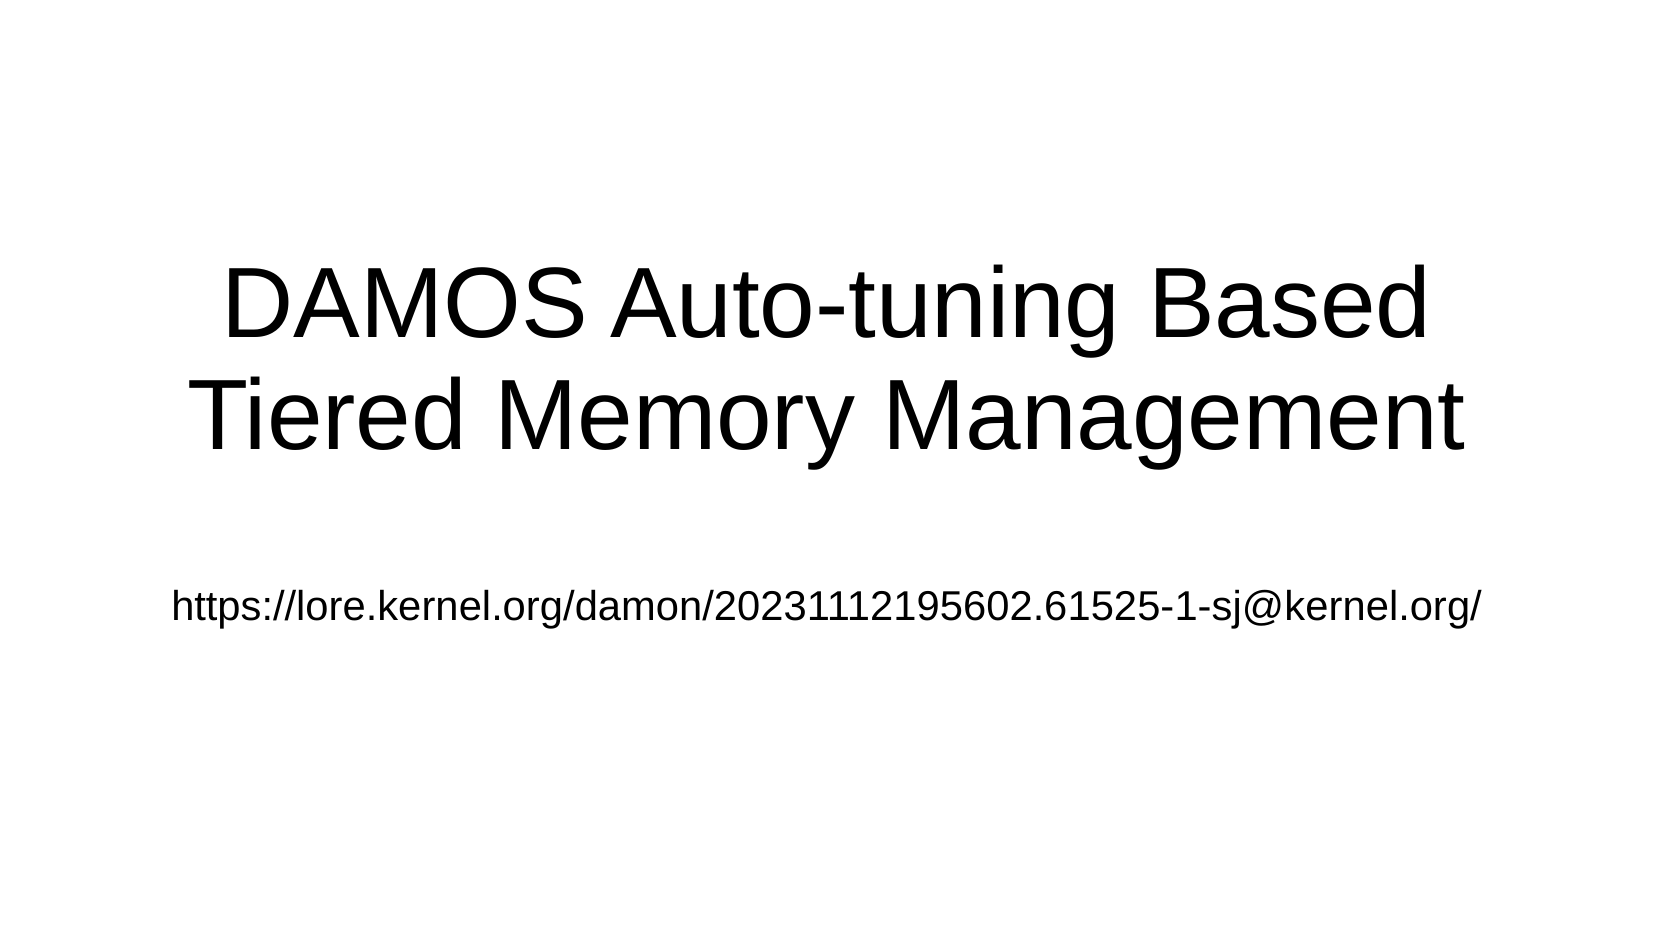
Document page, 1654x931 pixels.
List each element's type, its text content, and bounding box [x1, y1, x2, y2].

text_box DAMOS Auto-tuning Based Tiered Memory Management https://lore.kernel.org/damon/20231112195602.61525-1-sj@kernel.org/ [82, 108, 1571, 767]
